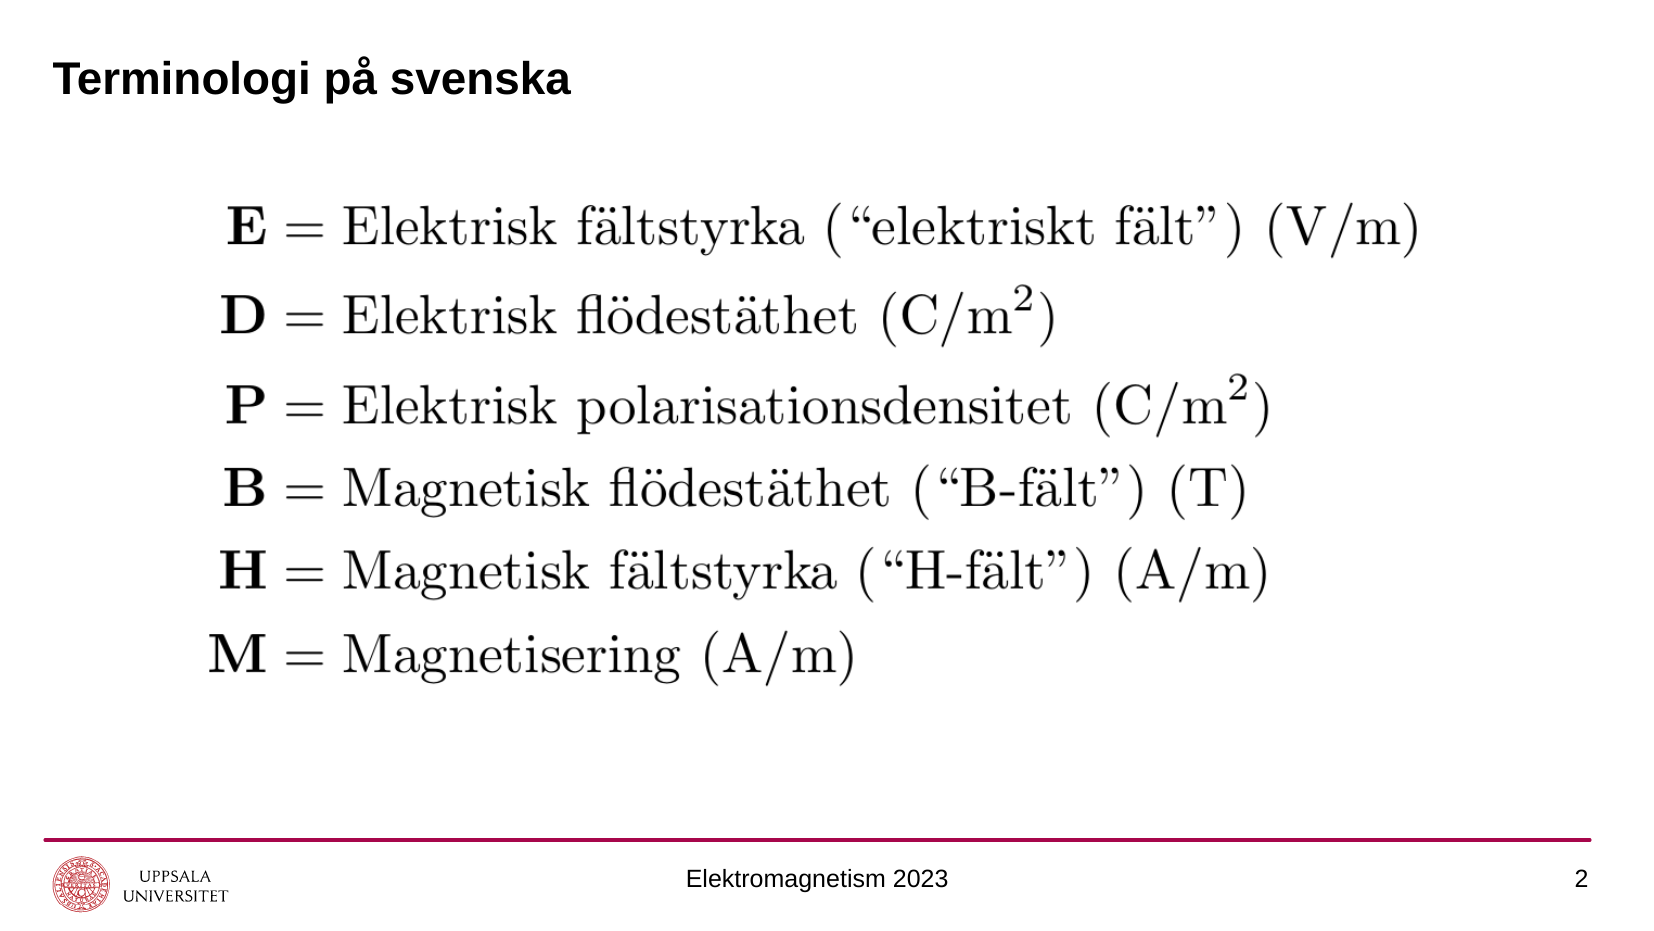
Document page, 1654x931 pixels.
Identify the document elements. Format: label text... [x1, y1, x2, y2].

picture [45, 847, 250, 919]
picture [179, 179, 1456, 708]
title Terminologi på svenska [52, 27, 1456, 130]
